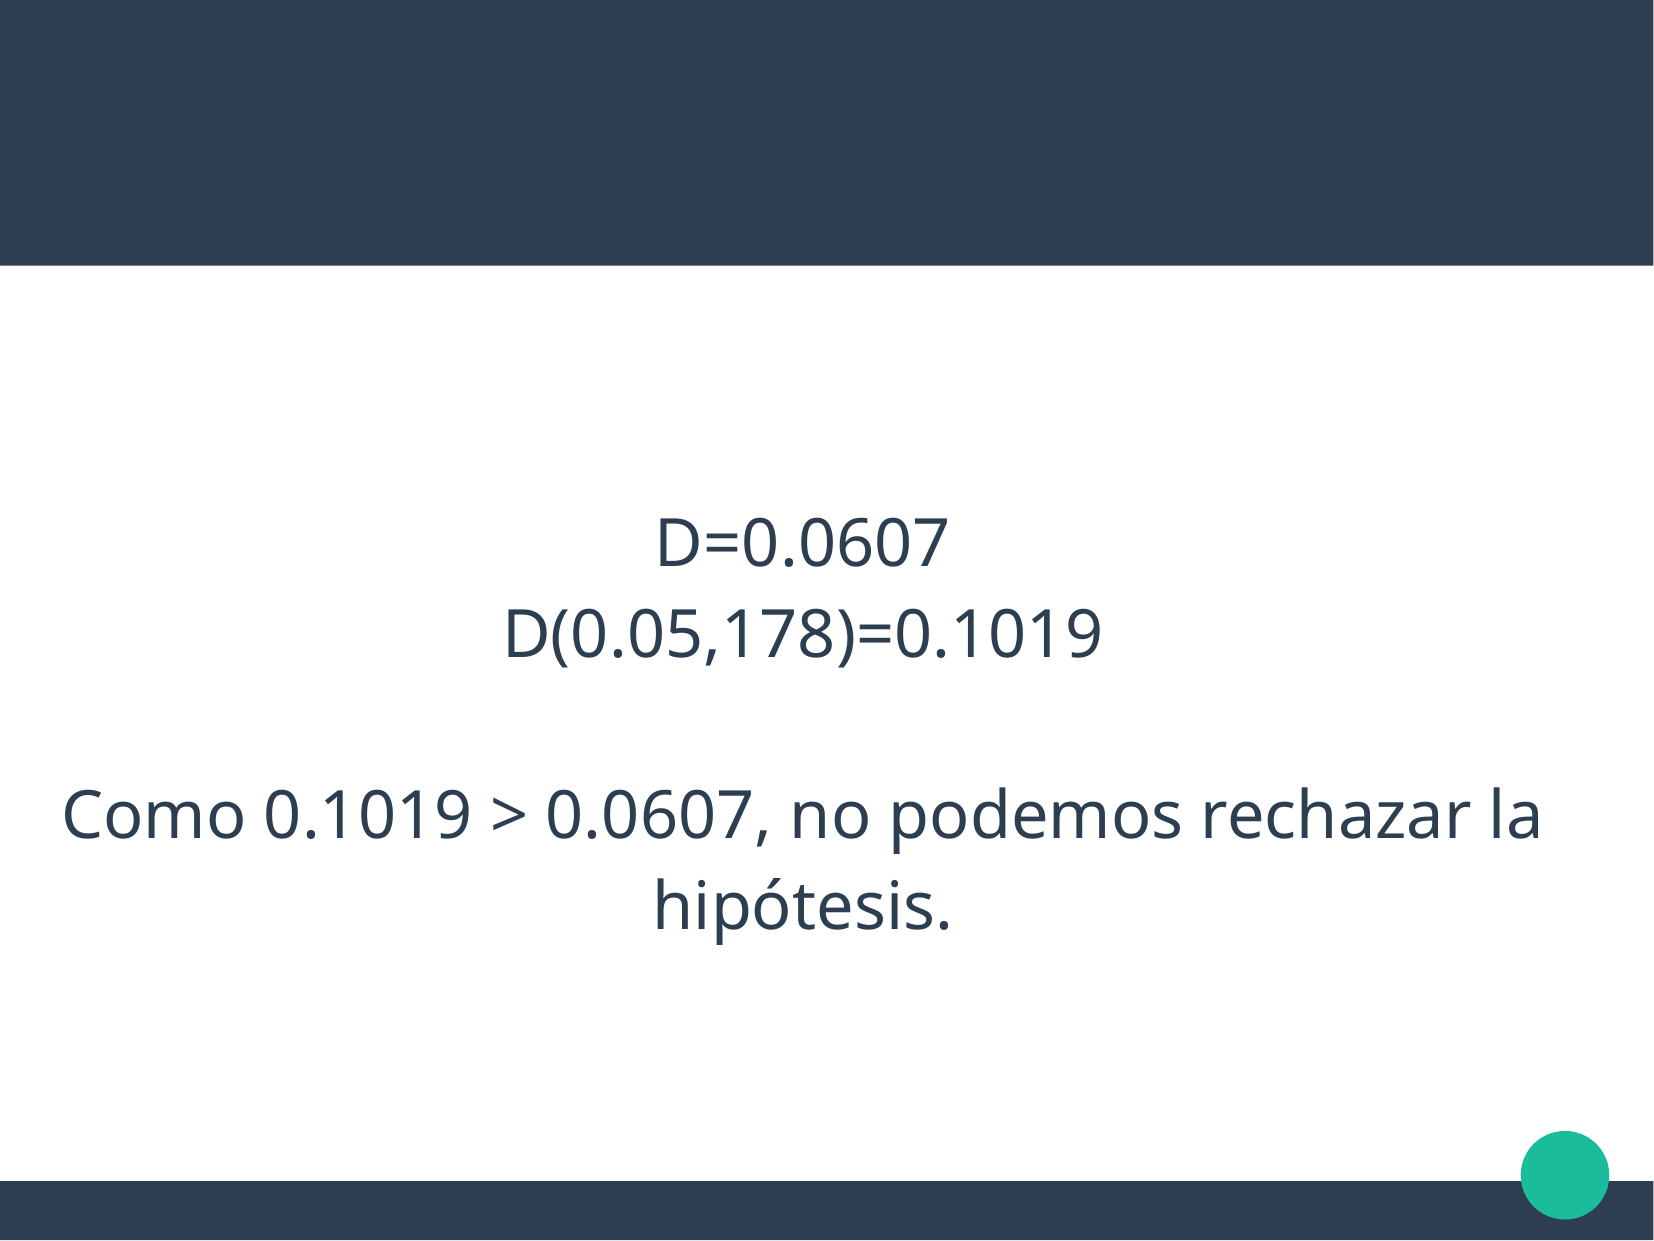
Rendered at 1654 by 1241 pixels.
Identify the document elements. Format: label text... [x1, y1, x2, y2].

subtitle D=0.0607 D(0.05,178)=0.1019 Como 0.1019 > 0.0607, no podemos rechazar la hipótesis. [35, 357, 1571, 1087]
